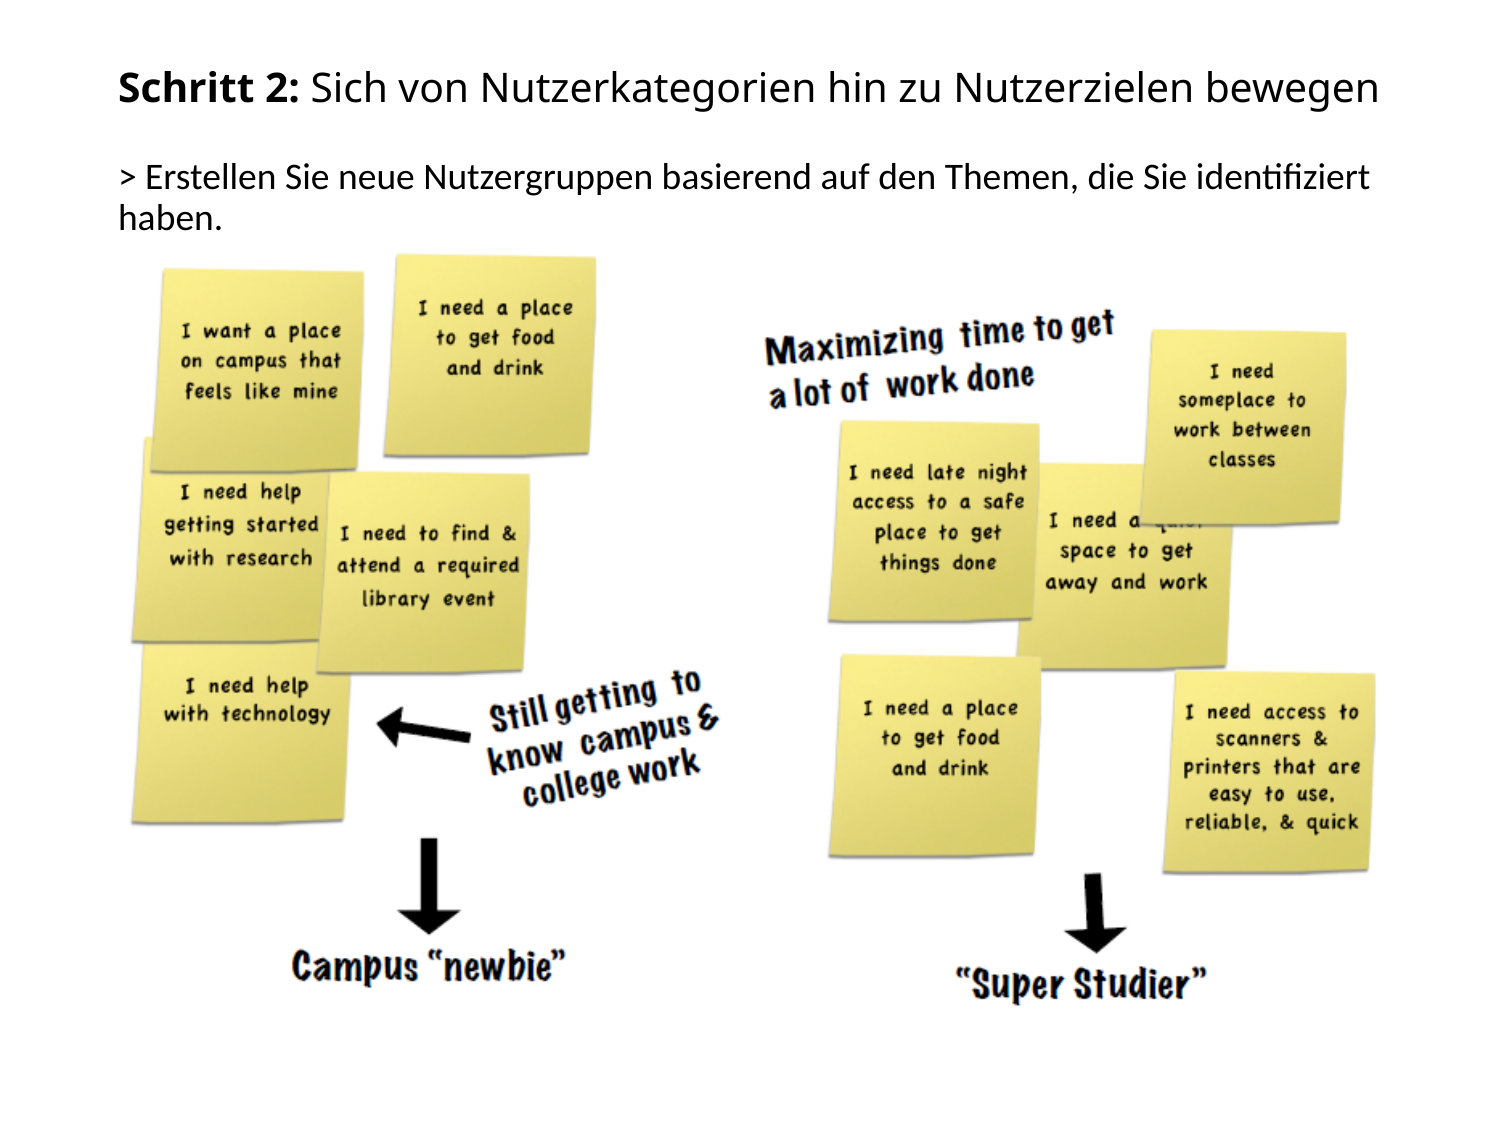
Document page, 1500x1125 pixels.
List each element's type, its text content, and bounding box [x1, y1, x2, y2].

list > Erstellen Sie neue Nutzergruppen basierend auf den Themen, die Sie identifiziert haben. [103, 149, 1397, 234]
title Schritt 2: Sich von Nutzerkategorien hin zu Nutzerzielen bewegen [103, 59, 1397, 122]
picture [79, 234, 1422, 1028]
